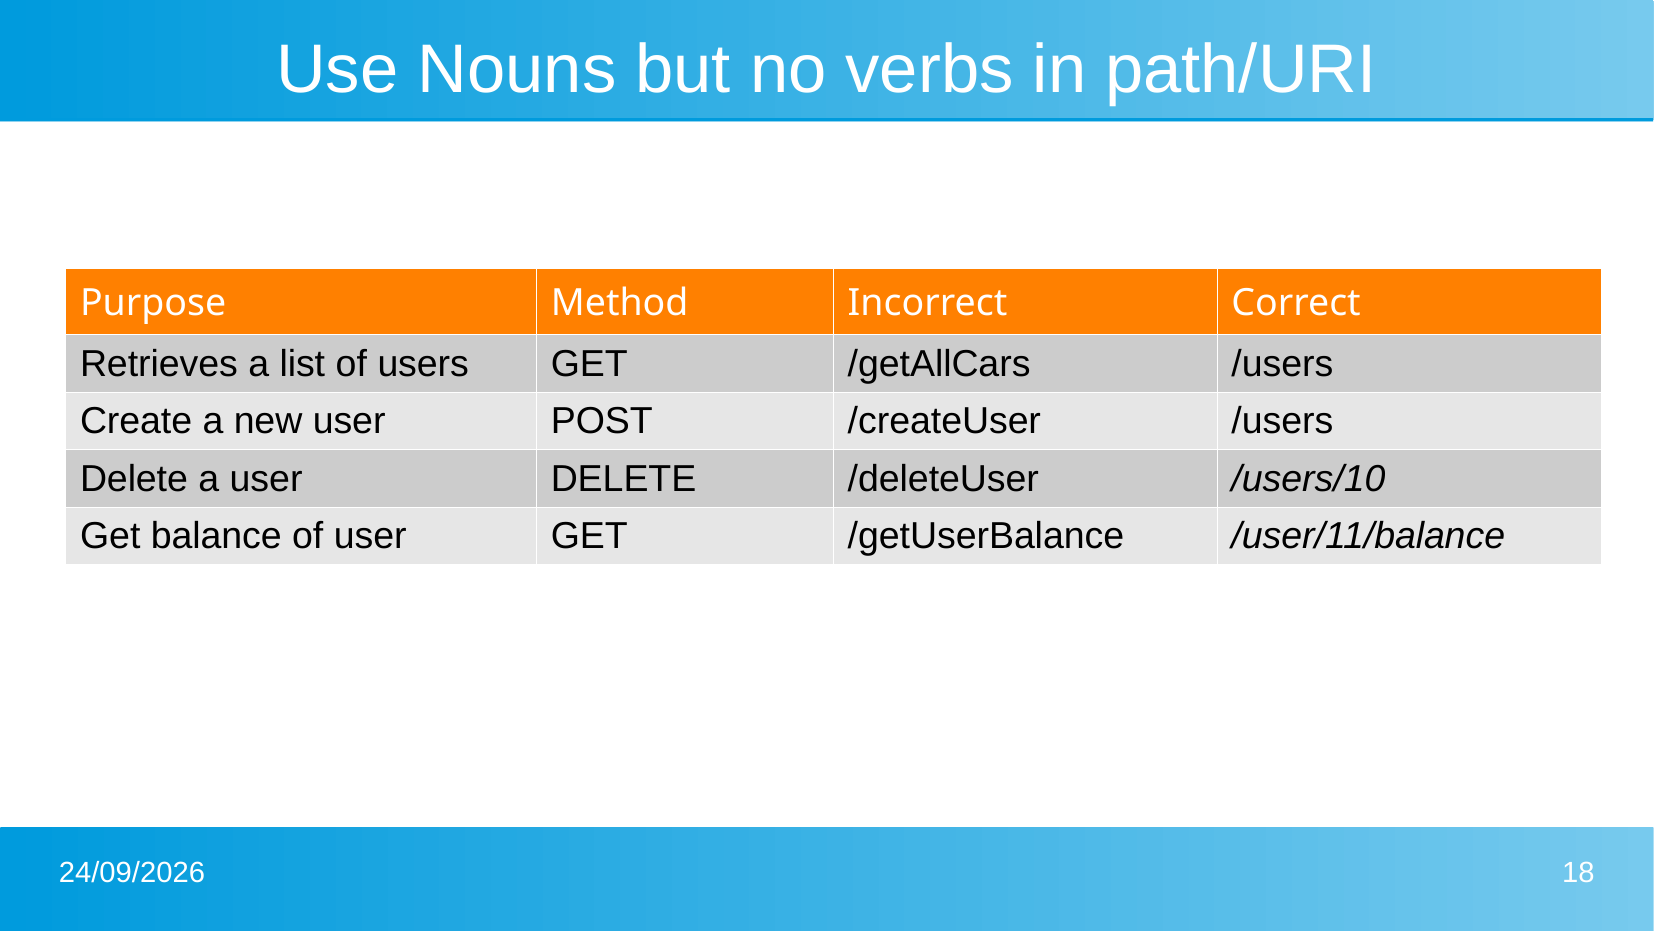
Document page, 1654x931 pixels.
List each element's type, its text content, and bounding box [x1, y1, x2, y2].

table_cell Delete a user [66, 450, 536, 507]
table_header Incorrect [834, 269, 1217, 334]
table_cell /users [1218, 335, 1601, 392]
title Use Nouns but no verbs in path/URI [59, 29, 1595, 108]
table_cell /deleteUser [834, 450, 1217, 507]
table_cell POST [537, 393, 833, 449]
table_cell /users/10 [1218, 450, 1601, 507]
table_cell Create a new user [66, 393, 536, 449]
table_cell /getAllCars [834, 335, 1217, 392]
table_cell Retrieves a list of users [66, 335, 536, 392]
table_cell /user/11/balance [1218, 508, 1601, 564]
table_cell /getUserBalance [834, 508, 1217, 564]
table_cell Get balance of user [66, 508, 536, 564]
table_cell GET [537, 508, 833, 564]
table_cell /users [1218, 393, 1601, 449]
table_cell DELETE [537, 450, 833, 507]
table_cell GET [537, 335, 833, 392]
table_cell /createUser [834, 393, 1217, 449]
table_header Purpose [66, 269, 536, 334]
table_header Method [537, 269, 833, 334]
table_header Correct [1218, 269, 1601, 334]
